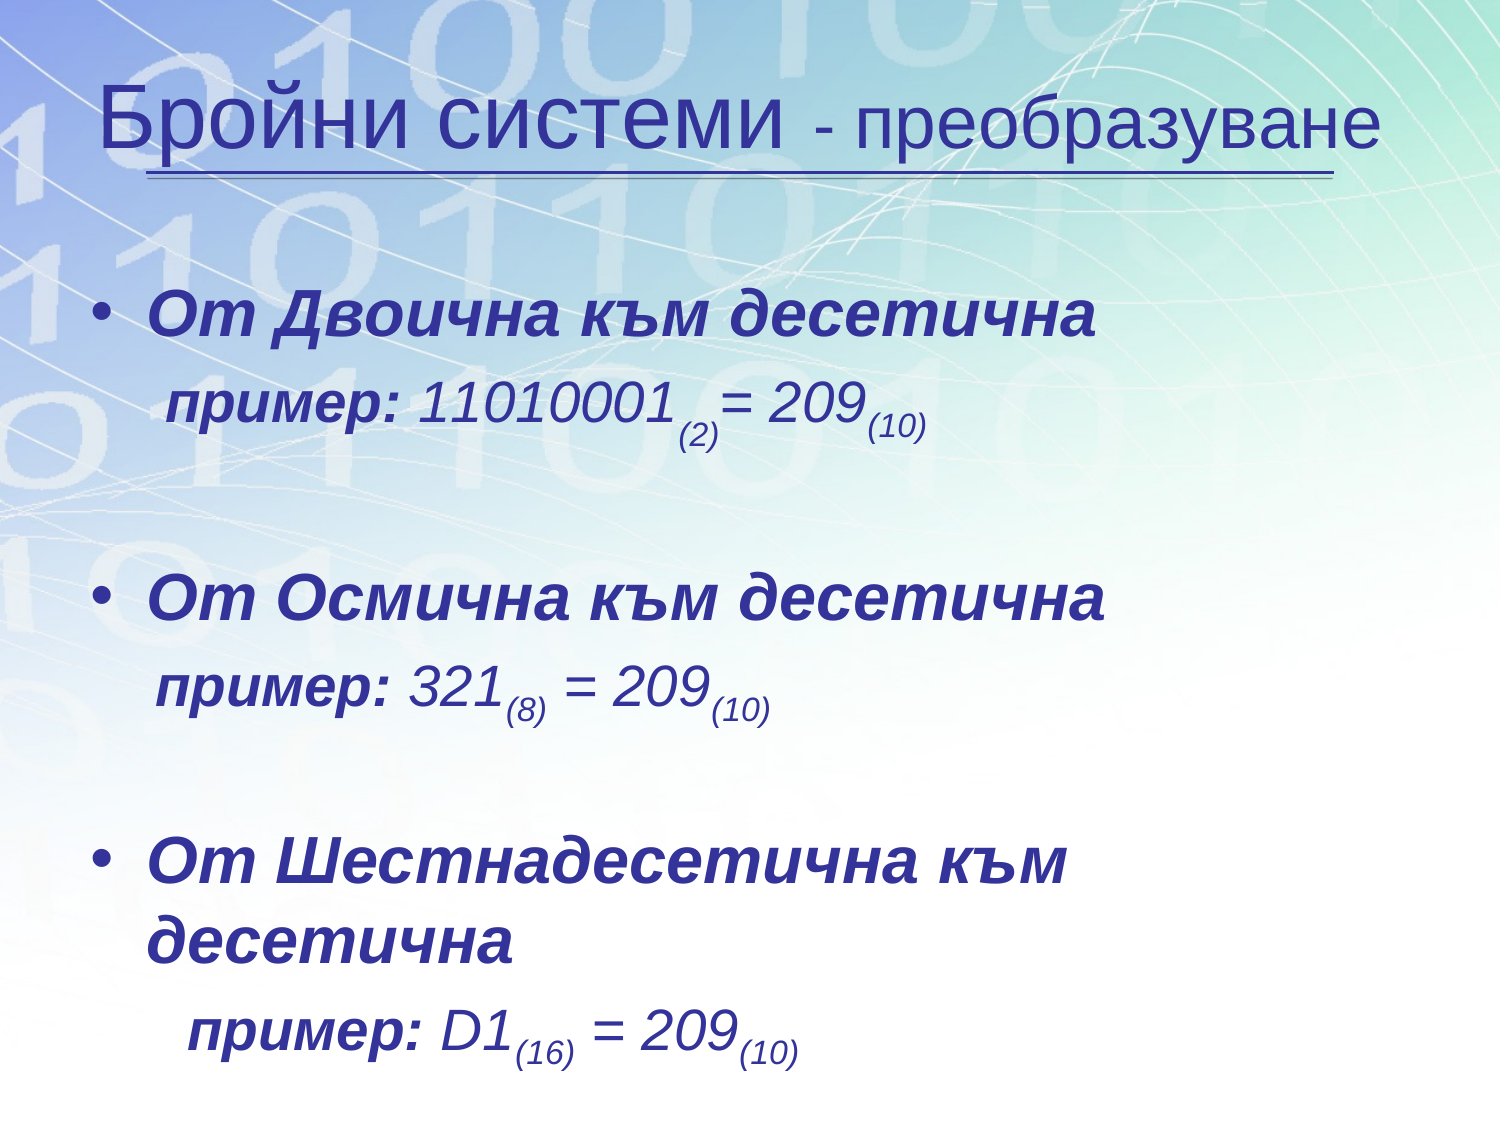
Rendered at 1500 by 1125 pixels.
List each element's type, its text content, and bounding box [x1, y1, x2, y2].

title Бройни системи - преобразуване [64, 30, 1415, 192]
list От Двоична към десетична пример: 11010001(2)= 209(10) От Осмична към десетична пример: 321(8) = 209(10) От Шестнадесетична към десетична пример: D1(16) = 209(10) [75, 262, 1426, 1059]
picture [0, 0, 1500, 1125]
